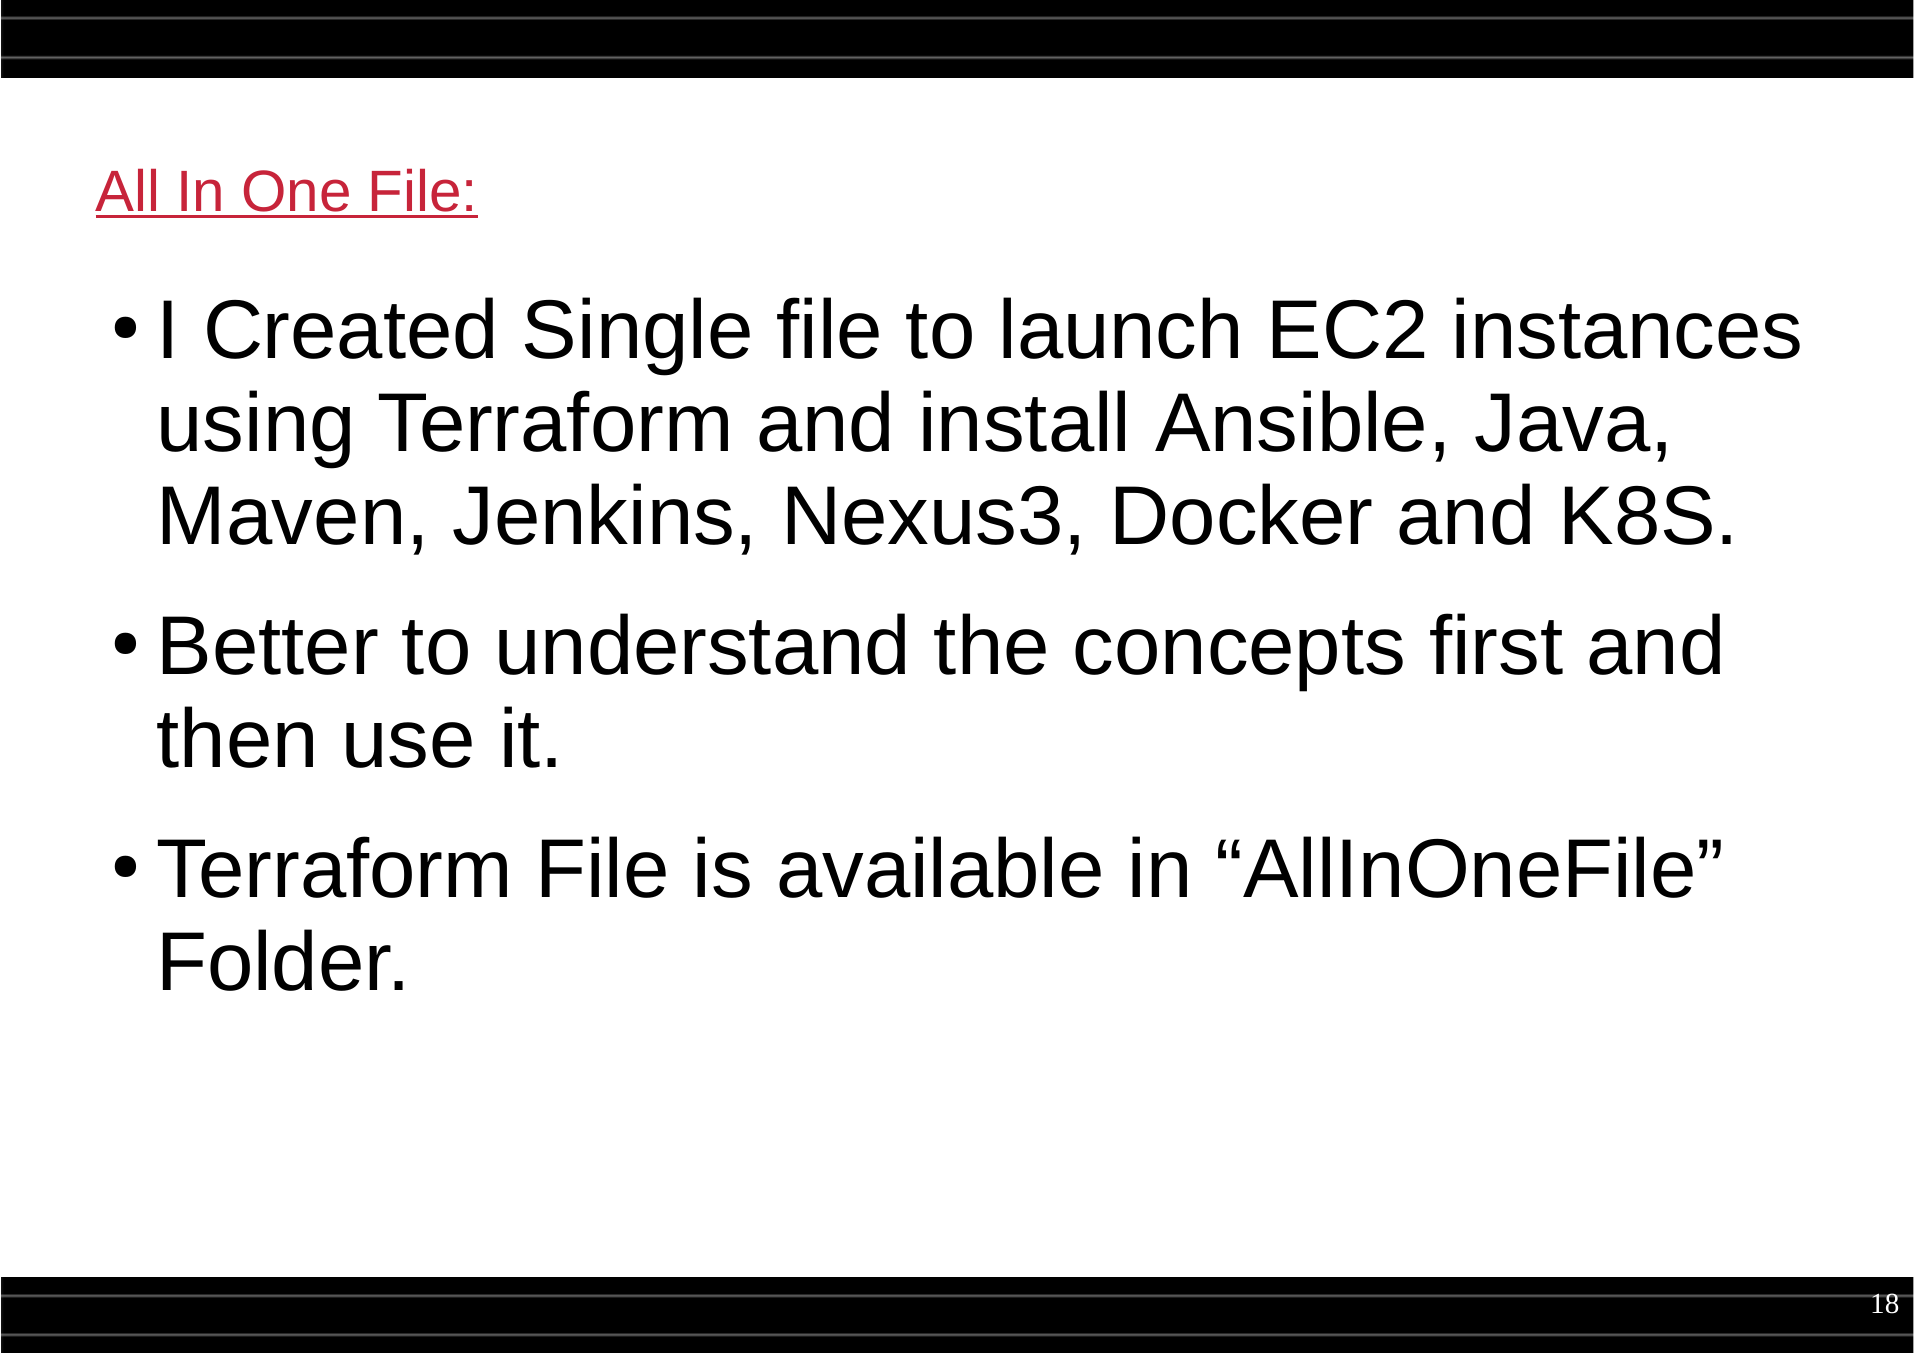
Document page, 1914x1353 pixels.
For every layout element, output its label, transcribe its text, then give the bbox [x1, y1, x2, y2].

picture [1, 0, 1914, 78]
picture [1, 1277, 1914, 1353]
list I Created Single file to launch EC2 instances using Terraform and install Ansible, Java, Maven, Jenkins, Nexus3, Docker and K8S. Better to understand the concepts first and then use it. Terraform File is available in “AllInOneFile” Folder. [95, 283, 1818, 1101]
title All In One File: [95, 134, 686, 249]
